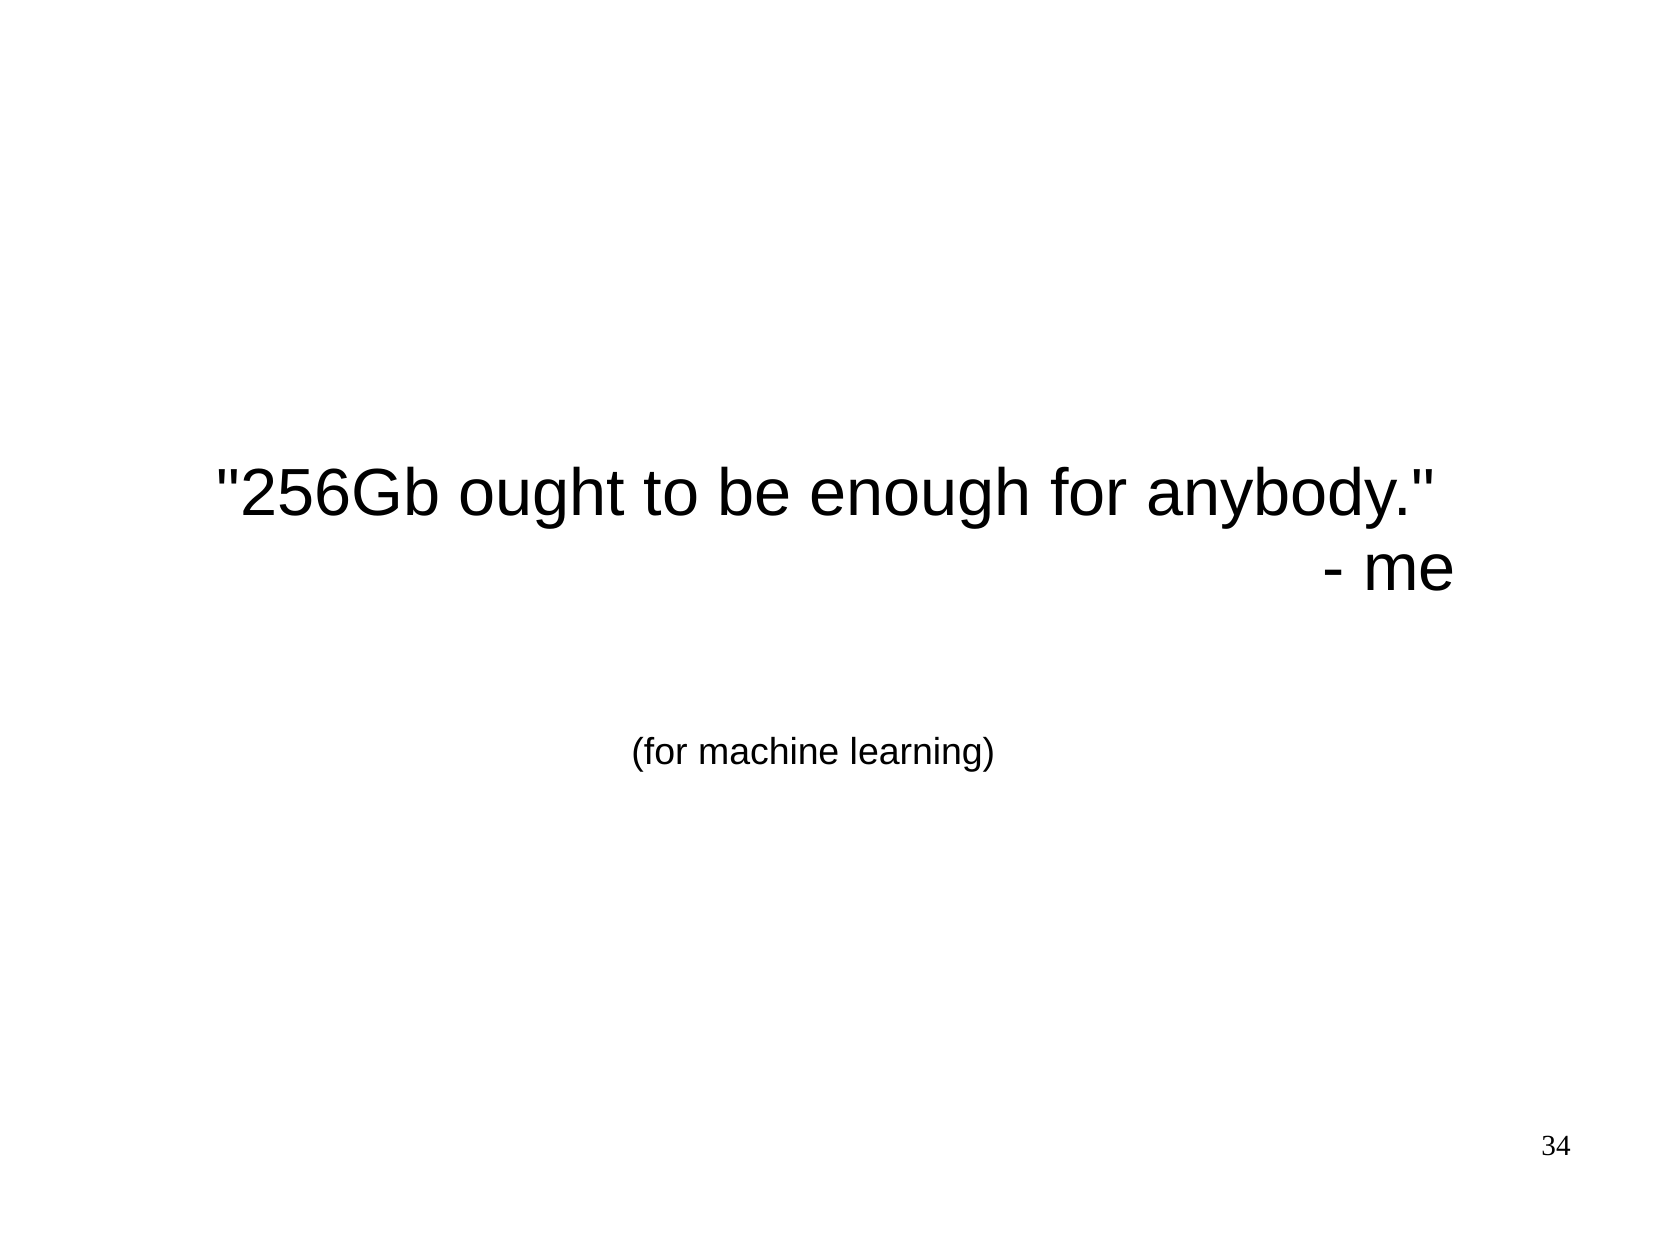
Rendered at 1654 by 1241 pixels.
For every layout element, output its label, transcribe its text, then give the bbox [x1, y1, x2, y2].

subtitle "256Gb ought to be enough for anybody." - me [82, 49, 1571, 1010]
text_box (for machine learning) [616, 723, 1037, 781]
